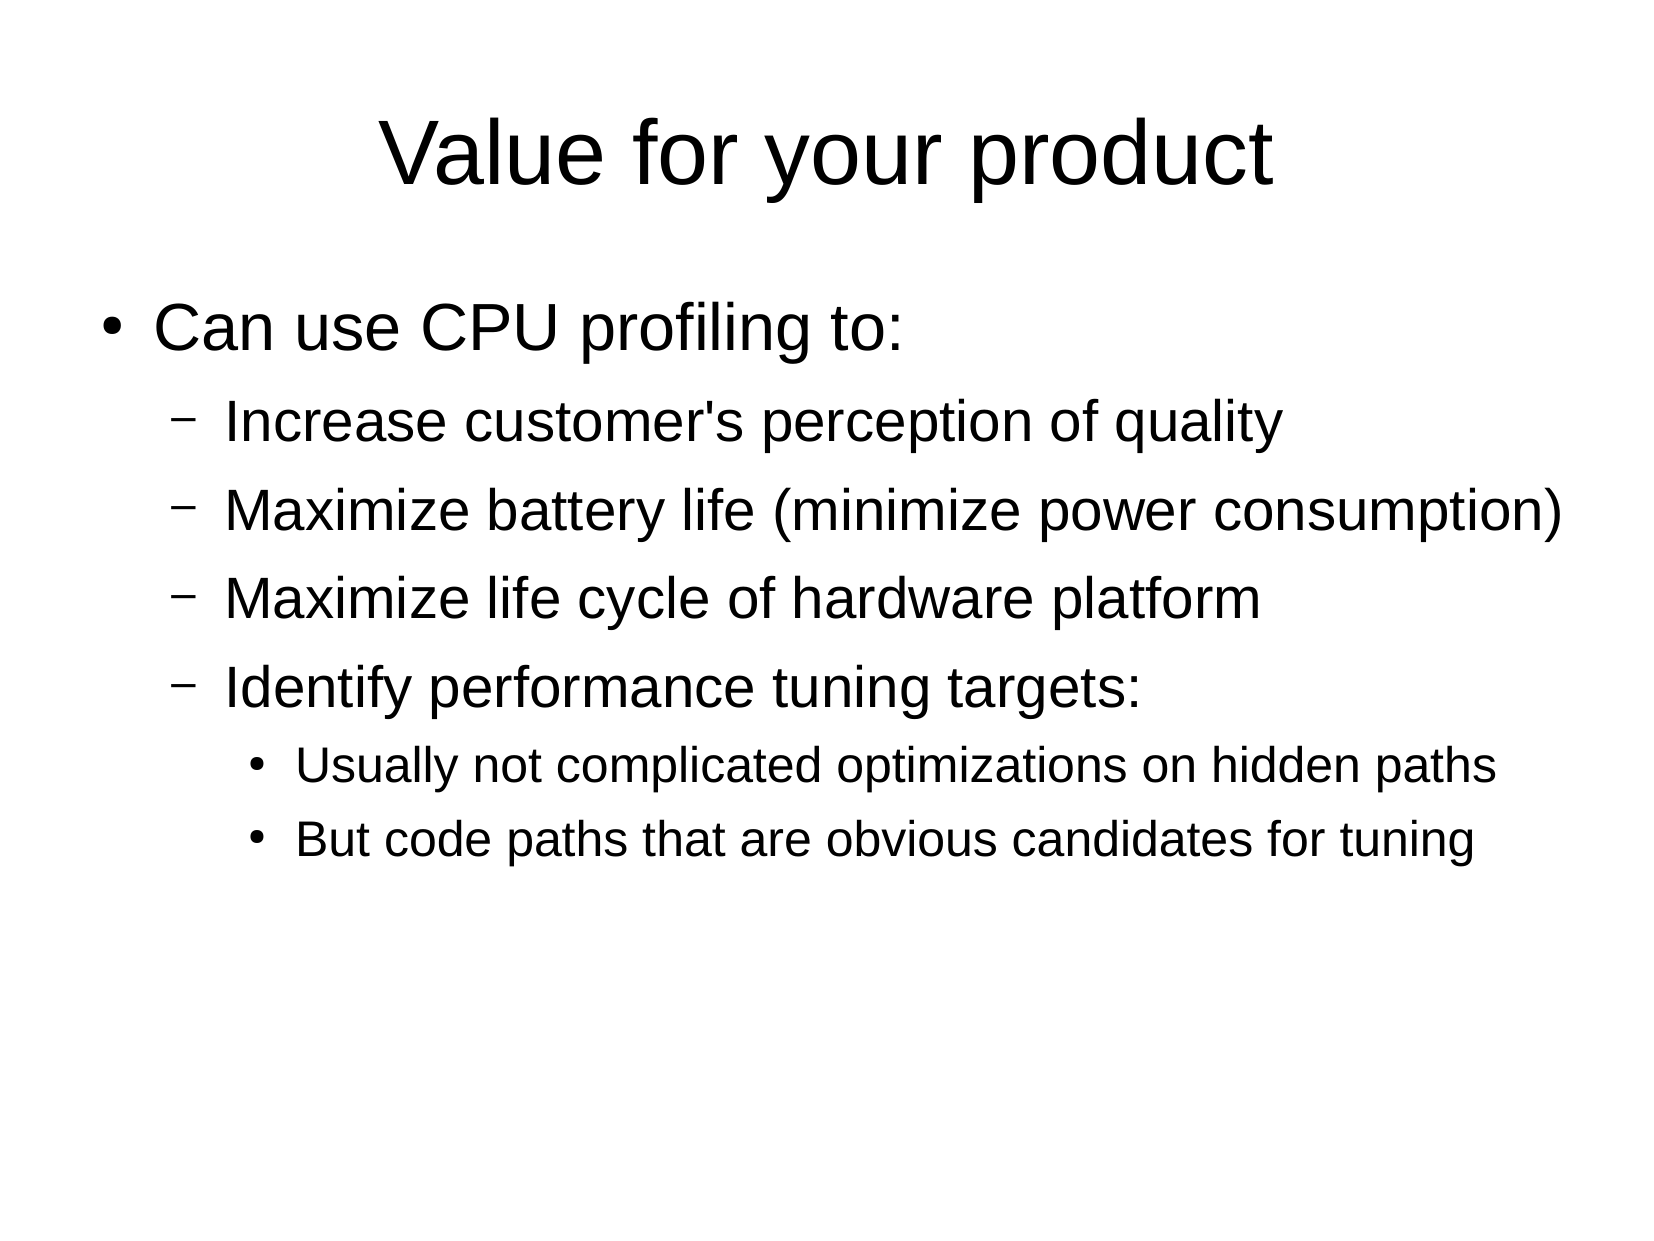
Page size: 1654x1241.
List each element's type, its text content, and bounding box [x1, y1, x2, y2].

title Value for your product [82, 49, 1571, 257]
list Can use CPU profiling to: Increase customer's perception of quality Maximize battery life (minimize power consumption) Maximize life cycle of hardware platform Identify performance tuning targets: Usually not complicated optimizations on hidden paths But code paths that are obvious candidates for tuning [82, 290, 1571, 1010]
